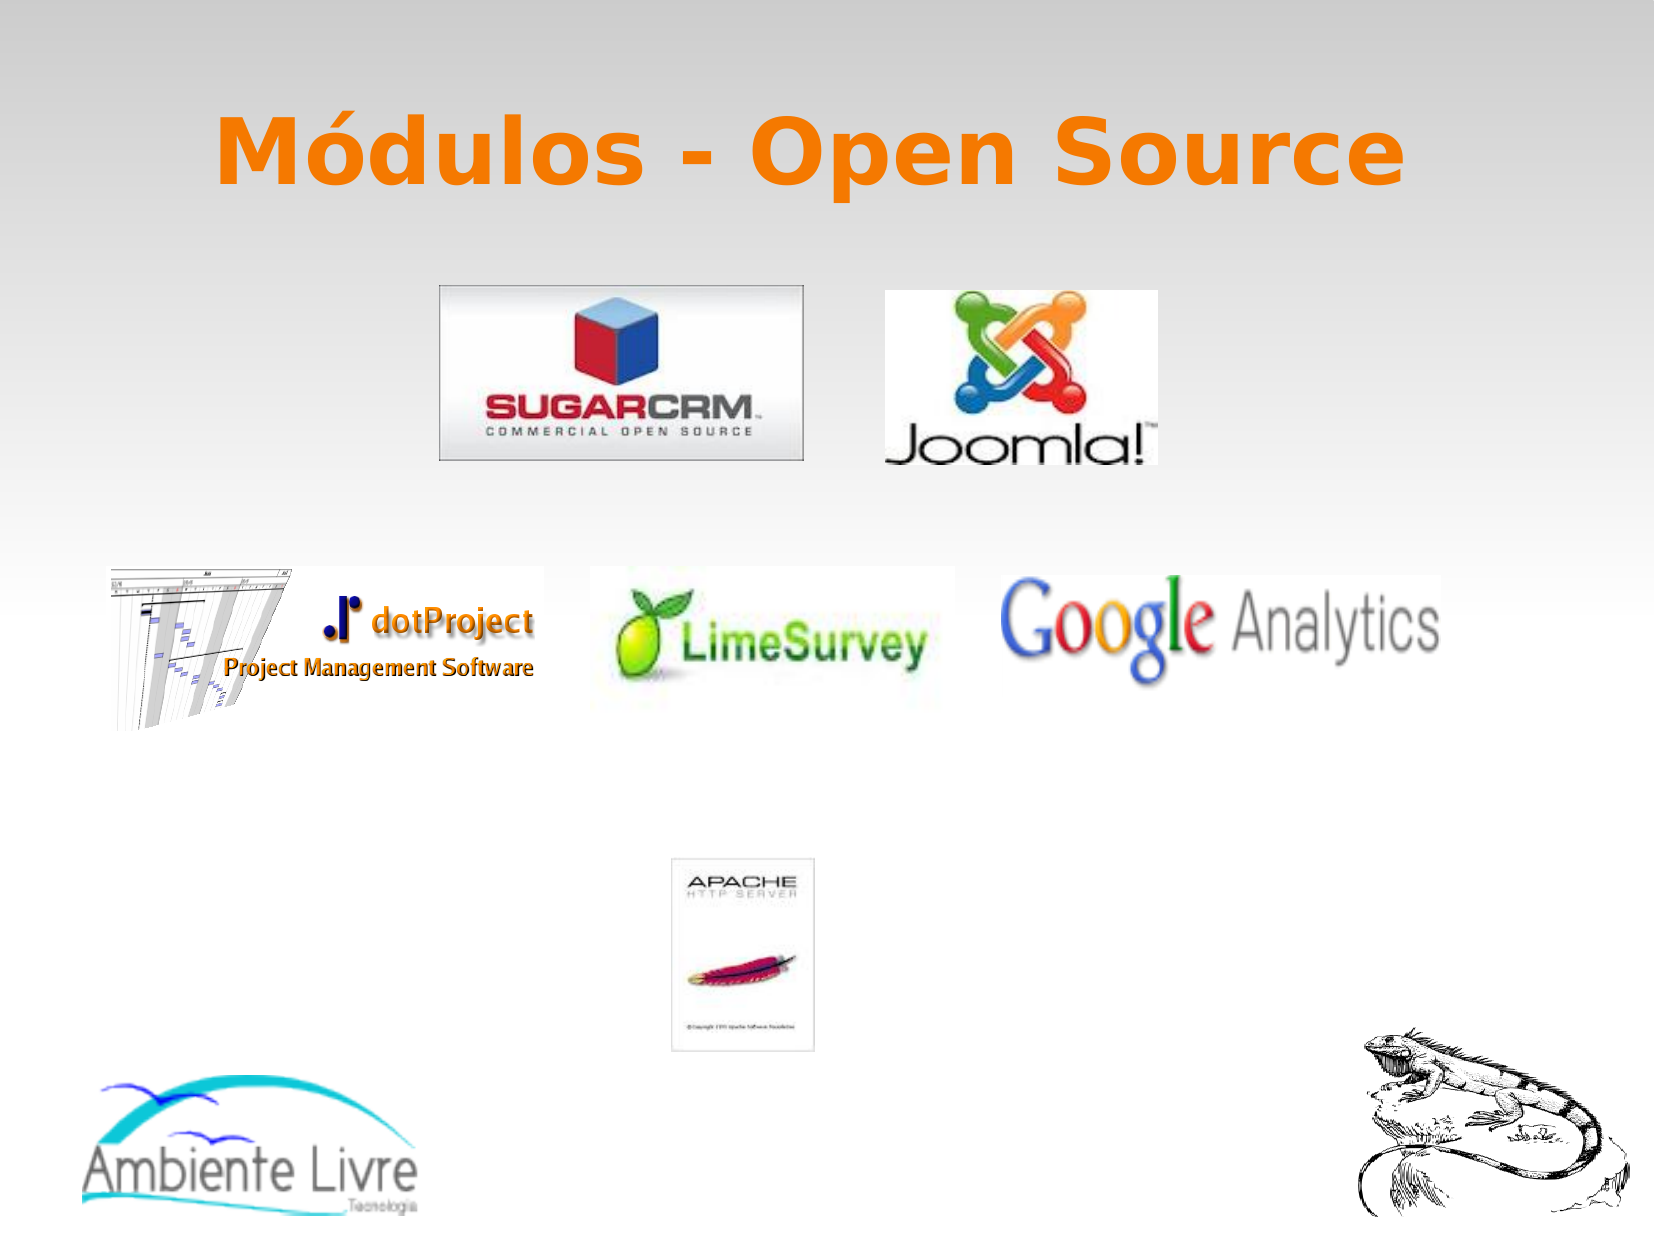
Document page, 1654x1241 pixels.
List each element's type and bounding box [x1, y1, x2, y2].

picture [885, 290, 1158, 465]
picture [106, 566, 544, 734]
picture [671, 857, 815, 1052]
picture [82, 1075, 426, 1216]
picture [1358, 1027, 1630, 1217]
picture [439, 285, 804, 461]
picture [1001, 575, 1441, 697]
picture [590, 566, 955, 716]
